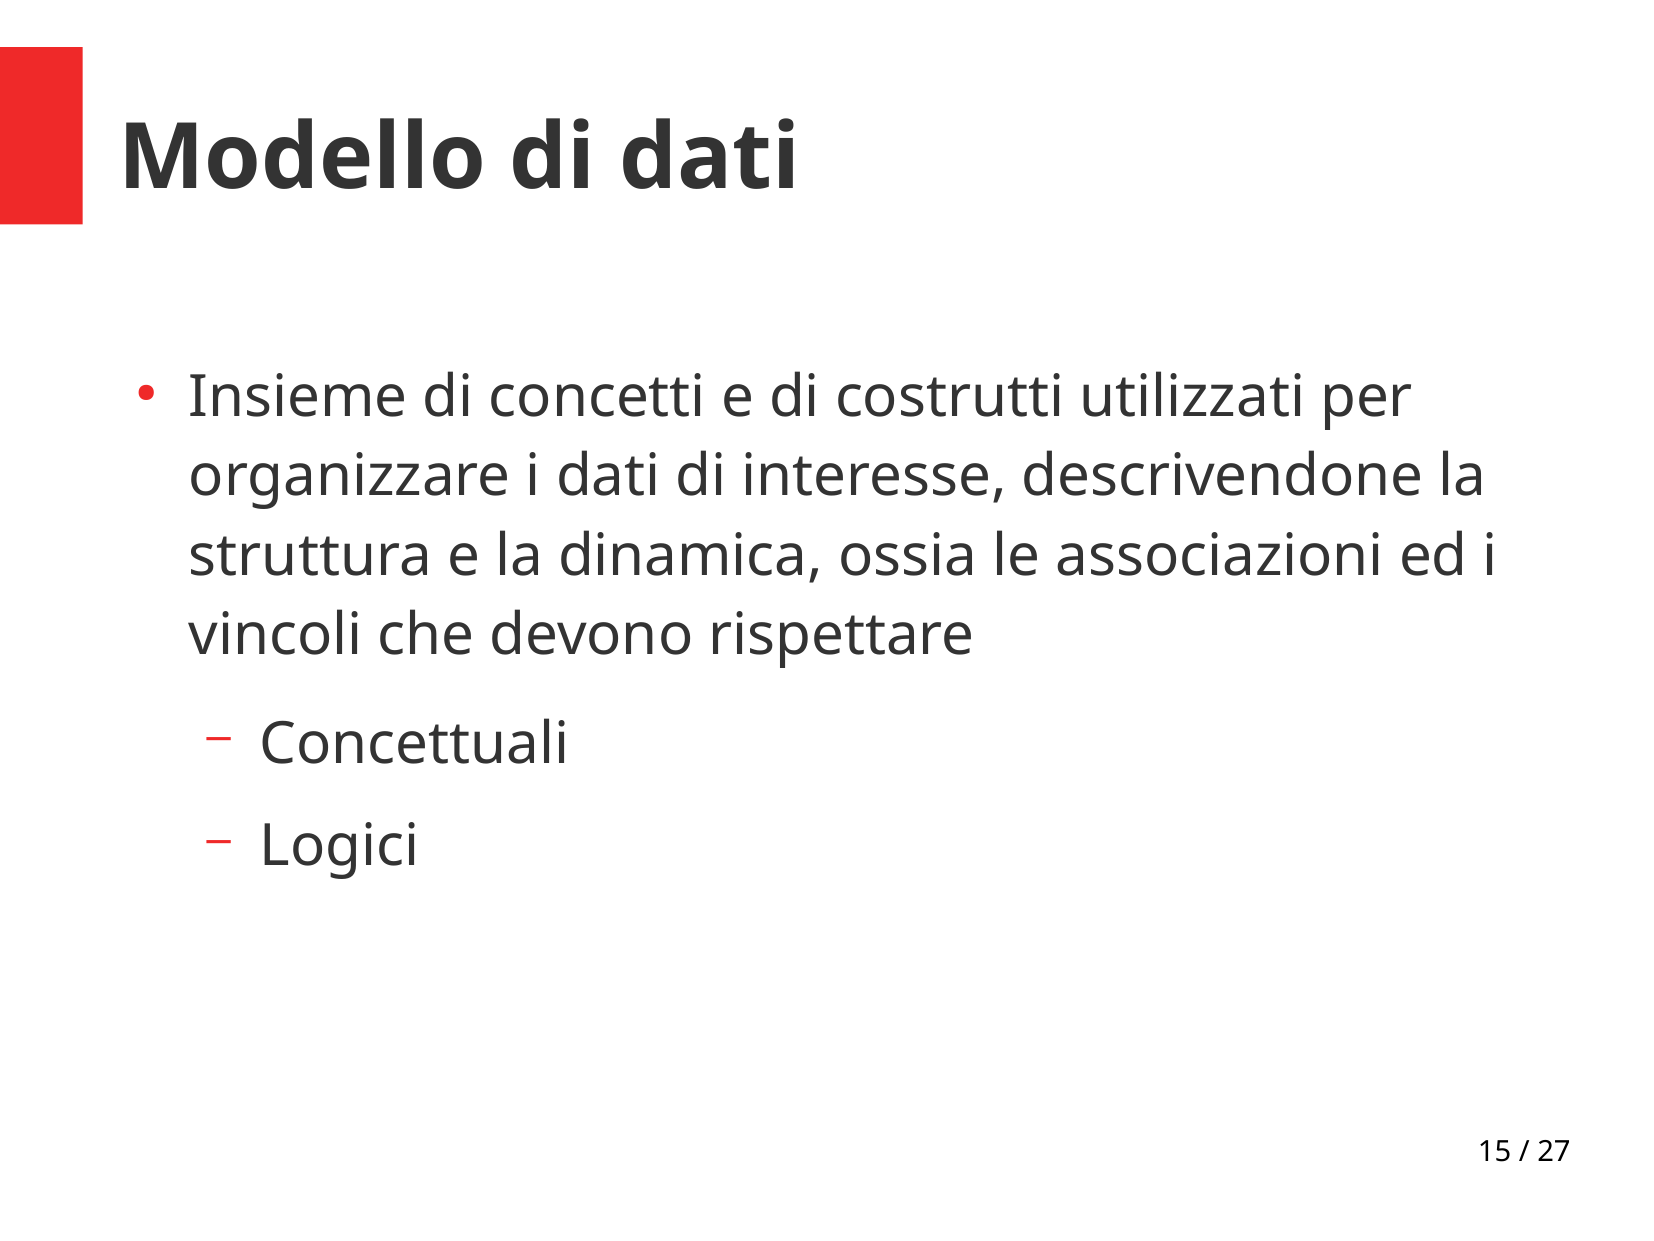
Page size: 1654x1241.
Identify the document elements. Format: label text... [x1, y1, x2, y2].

list Insieme di concetti e di costrutti utilizzati per organizzare i dati di interesse, descrivendone la struttura e la dinamica, ossia le associazioni ed i vincoli che devono rispettare Concettuali Logici [118, 354, 1536, 1074]
title Modello di dati [118, 49, 1571, 257]
